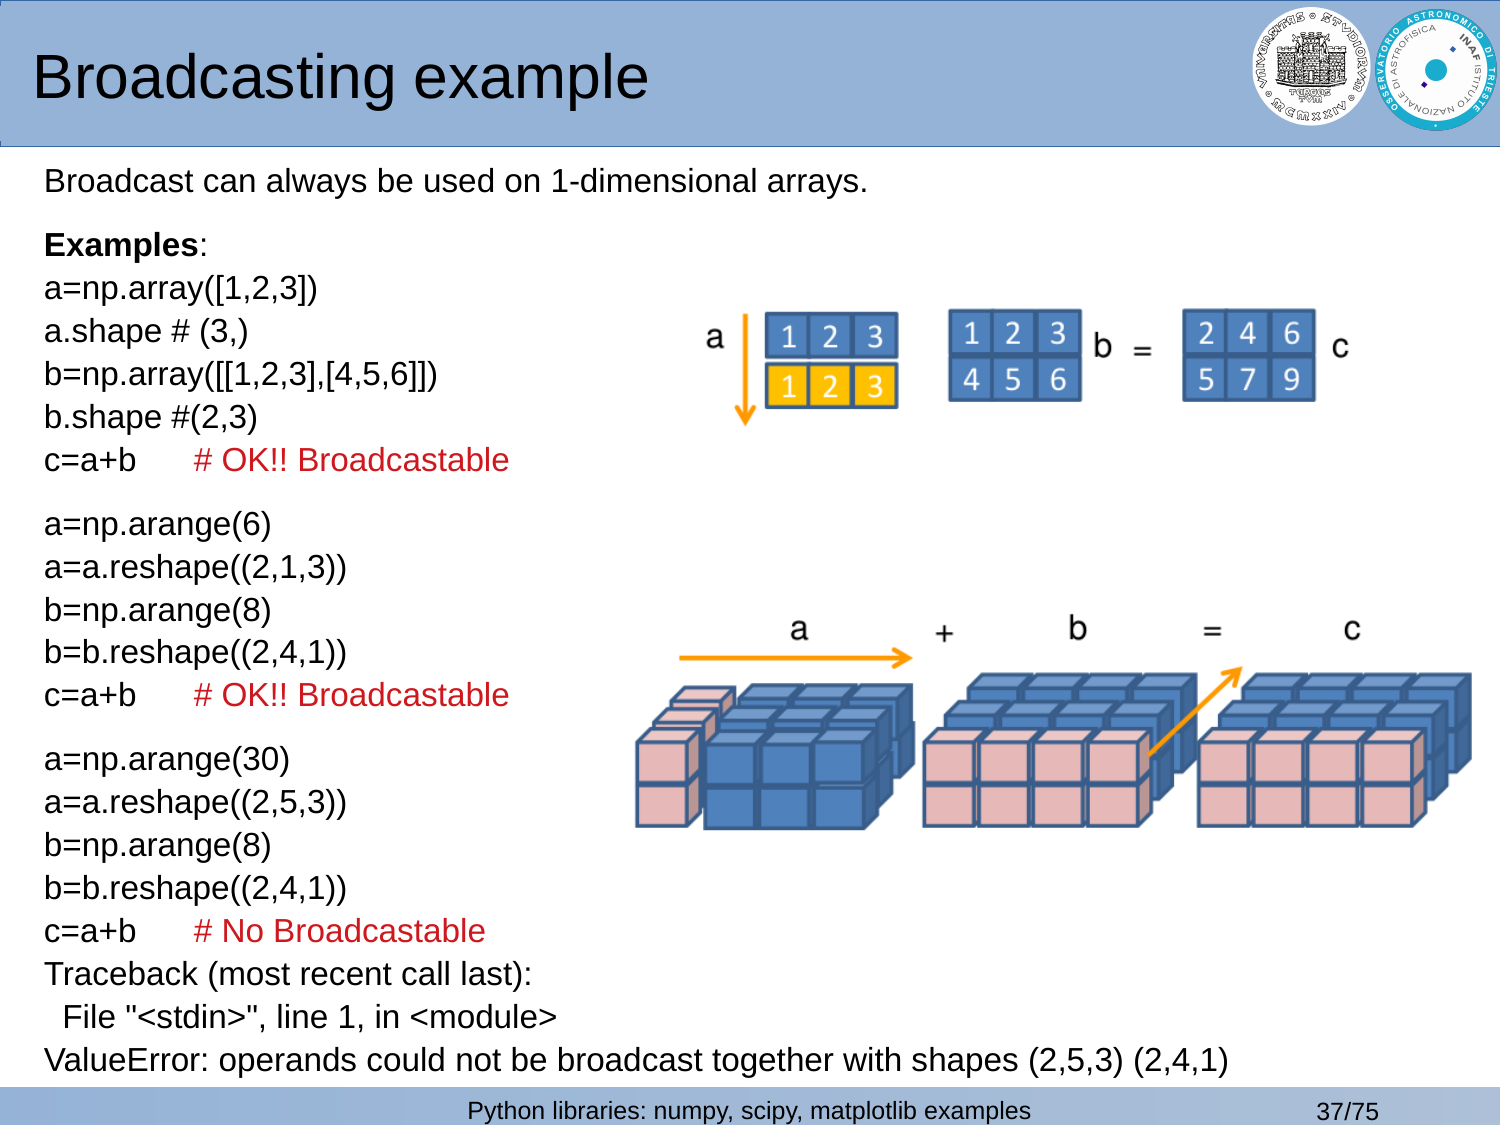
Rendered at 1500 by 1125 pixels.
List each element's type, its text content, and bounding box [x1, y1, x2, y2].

picture [1253, 0, 1500, 156]
picture [619, 300, 1479, 854]
list Broadcast can always be used on 1-dimensional arrays. Examples: a=np.array([1,2,3]) a.shape # (3,) b=np.array([[1,2,3],[4,5,6]]) b.shape #(2,3) c=a+b # OK!! Broadcastable a=np.arange(6) a=a.reshape((2,1,3)) b=np.arange(8) b=b.reshape((2,4,1)) c=a+b # OK!! Broadcastable a=np.arange(30) a=a.reshape((2,5,3)) b=np.arange(8) b=b.reshape((2,4,1)) c=a+b # No Broadcastable Traceback (most recent call last): File "<stdin>", line 1, in <module> ValueError: operands could not be broadcast together with shapes (2,5,3) (2,4,1) [29, 151, 1479, 1031]
text_box Broadcasting example [0, 5, 1253, 141]
